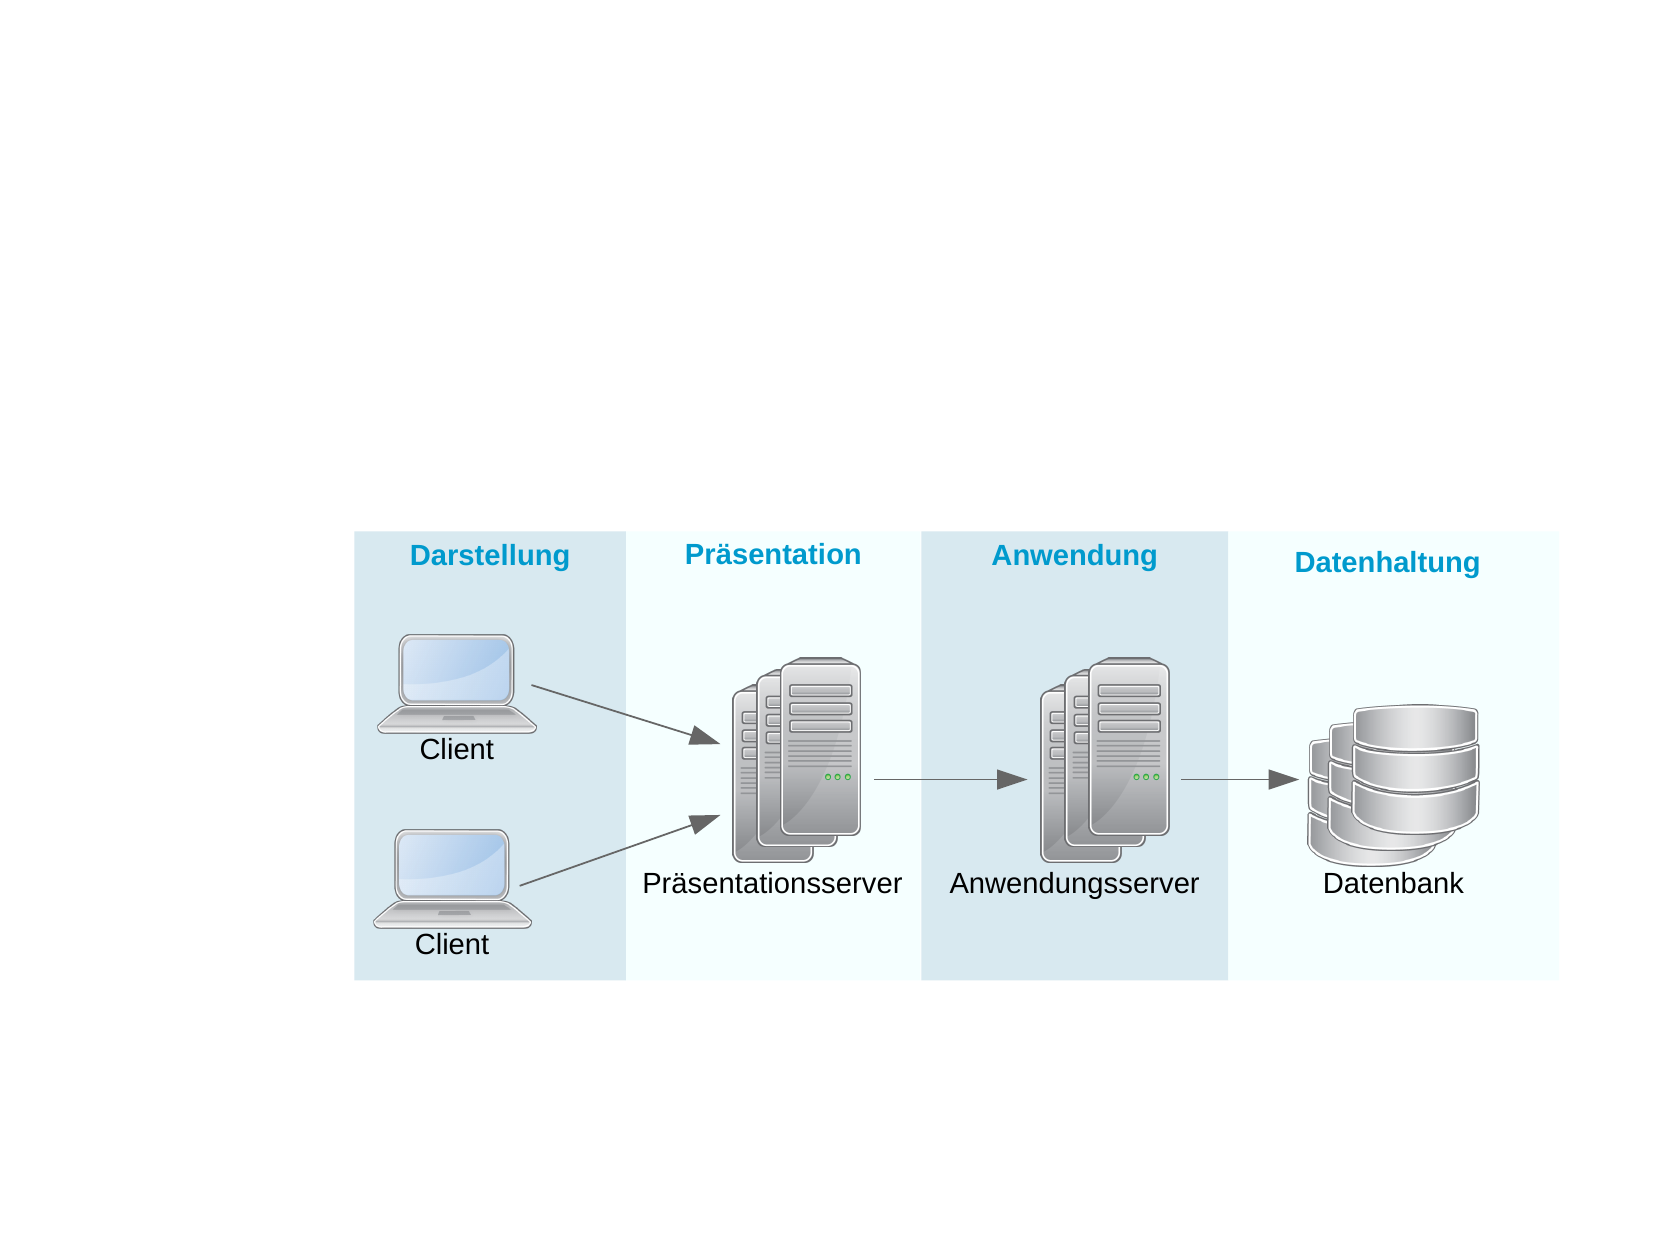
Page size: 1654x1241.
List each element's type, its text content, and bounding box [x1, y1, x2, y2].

text_box Anwendung [921, 531, 1229, 580]
text_box Präsentation [625, 531, 922, 579]
text_box Darstellung [354, 531, 626, 580]
picture [366, 822, 539, 936]
text_box Datenbank [1308, 859, 1480, 908]
text_box Anwendungsserver [934, 859, 1215, 908]
text_box Client [400, 920, 505, 969]
text_box Datenhaltung [1228, 538, 1548, 587]
picture [732, 657, 861, 863]
picture [370, 627, 544, 741]
text_box Client [404, 726, 510, 774]
text_box [354, 531, 1560, 981]
text_box Präsentationsserver [627, 859, 918, 908]
picture [1307, 704, 1480, 867]
picture [1040, 657, 1170, 863]
